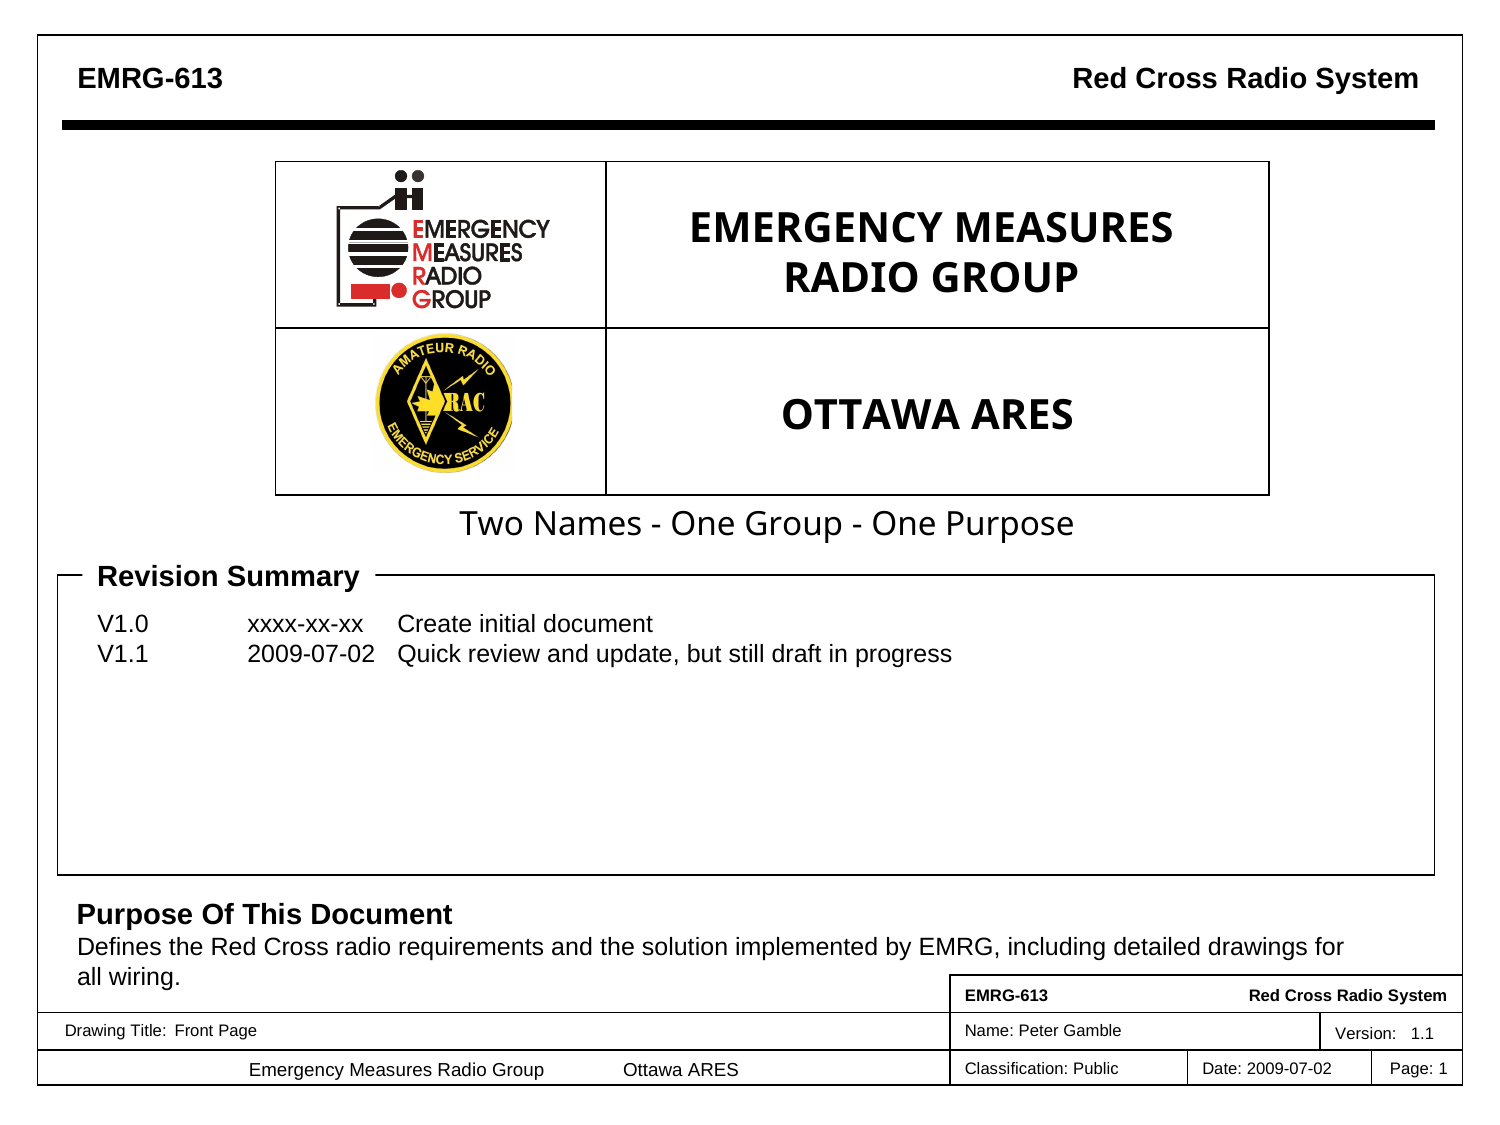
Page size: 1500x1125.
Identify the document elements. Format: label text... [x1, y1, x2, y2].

text_box Front Page [159, 1012, 282, 1048]
text_box Defines the Red Cross radio requirements and the solution implemented by EMRG, including detailed drawings for all wiring. [62, 922, 1391, 998]
text_box Two Names - One Group - One Purpose [444, 494, 1091, 551]
text_box EMRG-613 [62, 51, 313, 103]
text_box Page: <number> [1362, 1049, 1463, 1086]
text_box OTTAWA ARES [766, 380, 1089, 446]
text_box Purpose Of This Document [61, 887, 469, 939]
text_box Emergency Measures Radio Group Ottawa ARES [50, 1049, 938, 1086]
picture [336, 170, 550, 309]
text_box Red Cross Radio System [912, 51, 1435, 103]
text_box V1.0 xxxx-xx-xx Create initial document V1.1 2009-07-02 Quick review and update, but still draft in progress [82, 599, 1455, 676]
text_box Revision Summary [82, 549, 376, 601]
text_box EMERGENCY MEASURES RADIO GROUP [637, 193, 1226, 309]
chart [375, 333, 513, 473]
